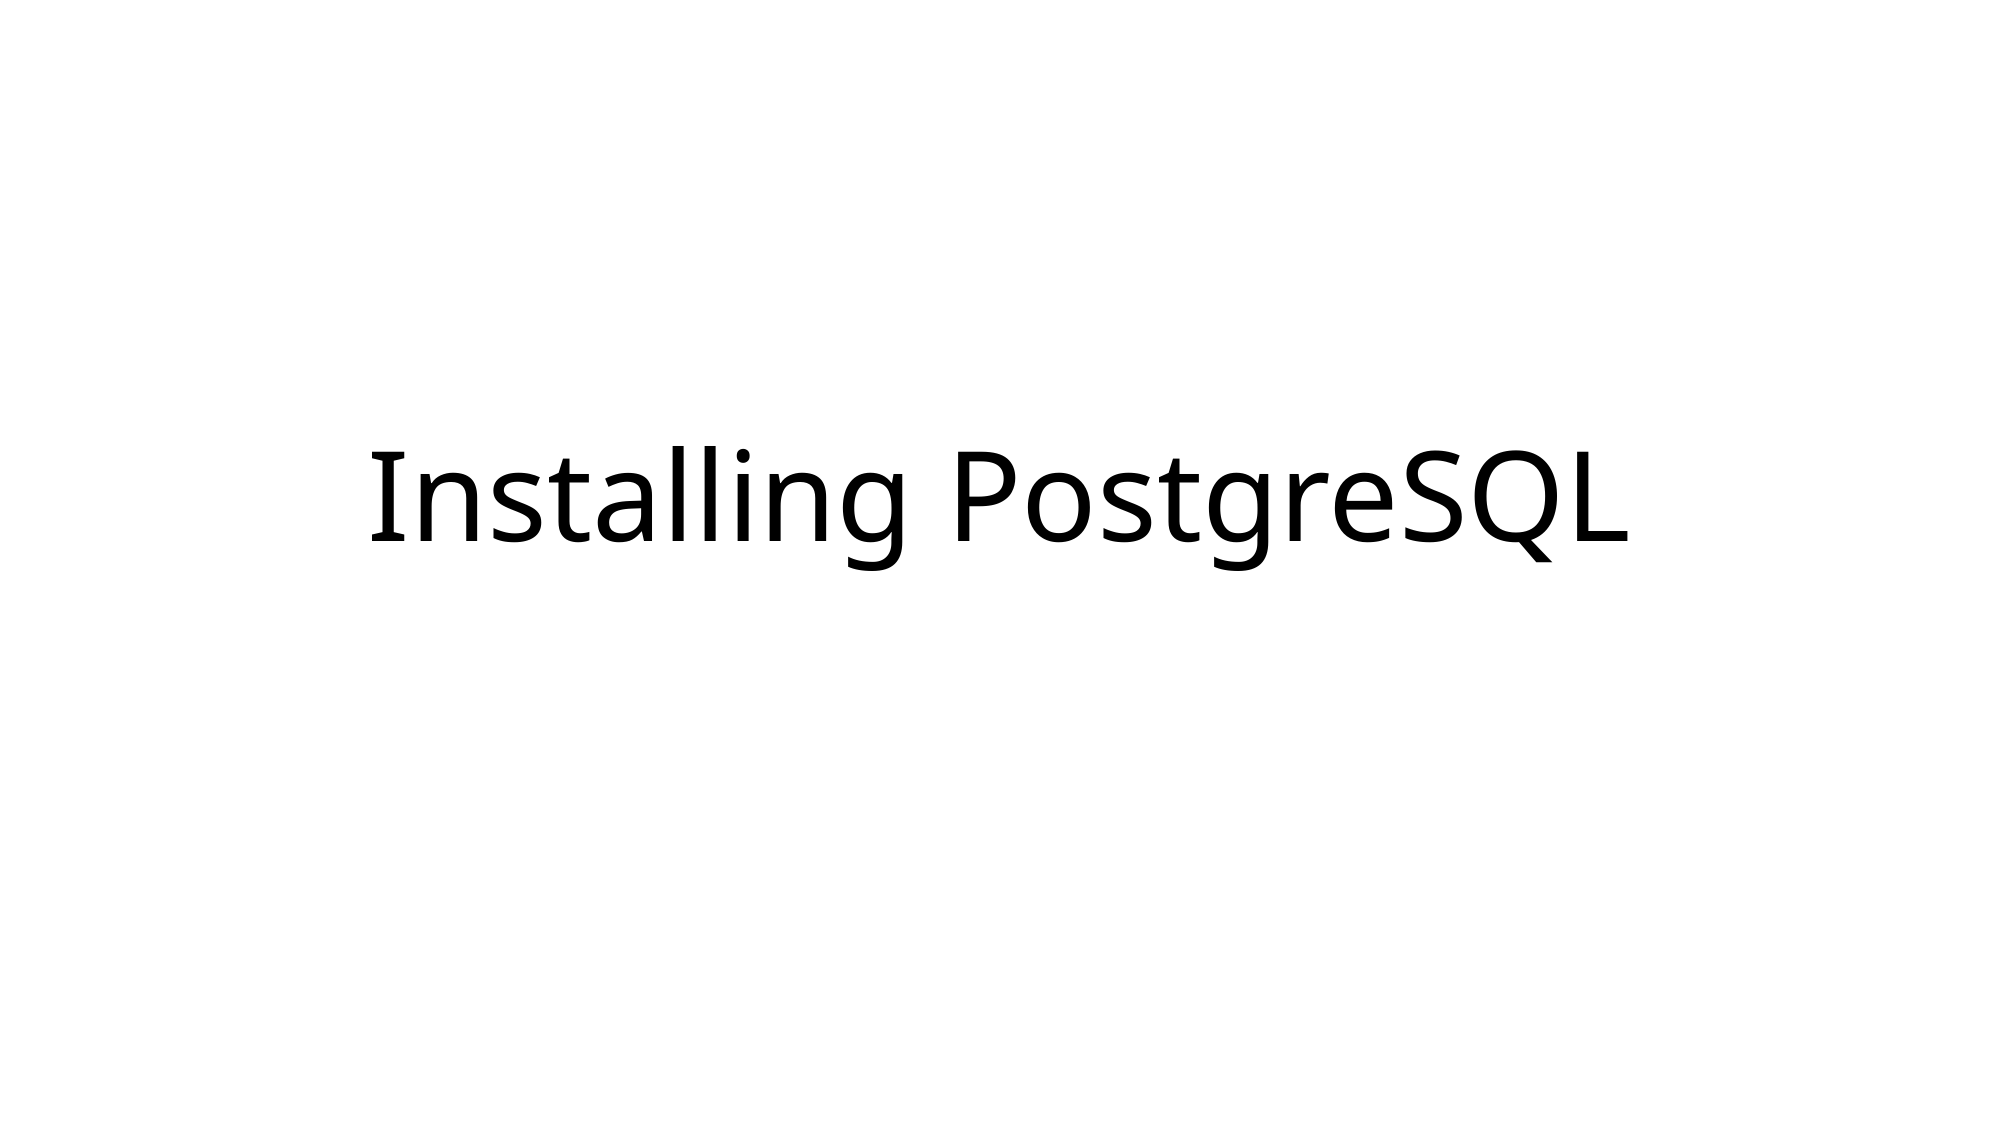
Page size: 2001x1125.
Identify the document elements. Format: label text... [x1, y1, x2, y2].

title Installing PostgreSQL [249, 184, 1750, 576]
